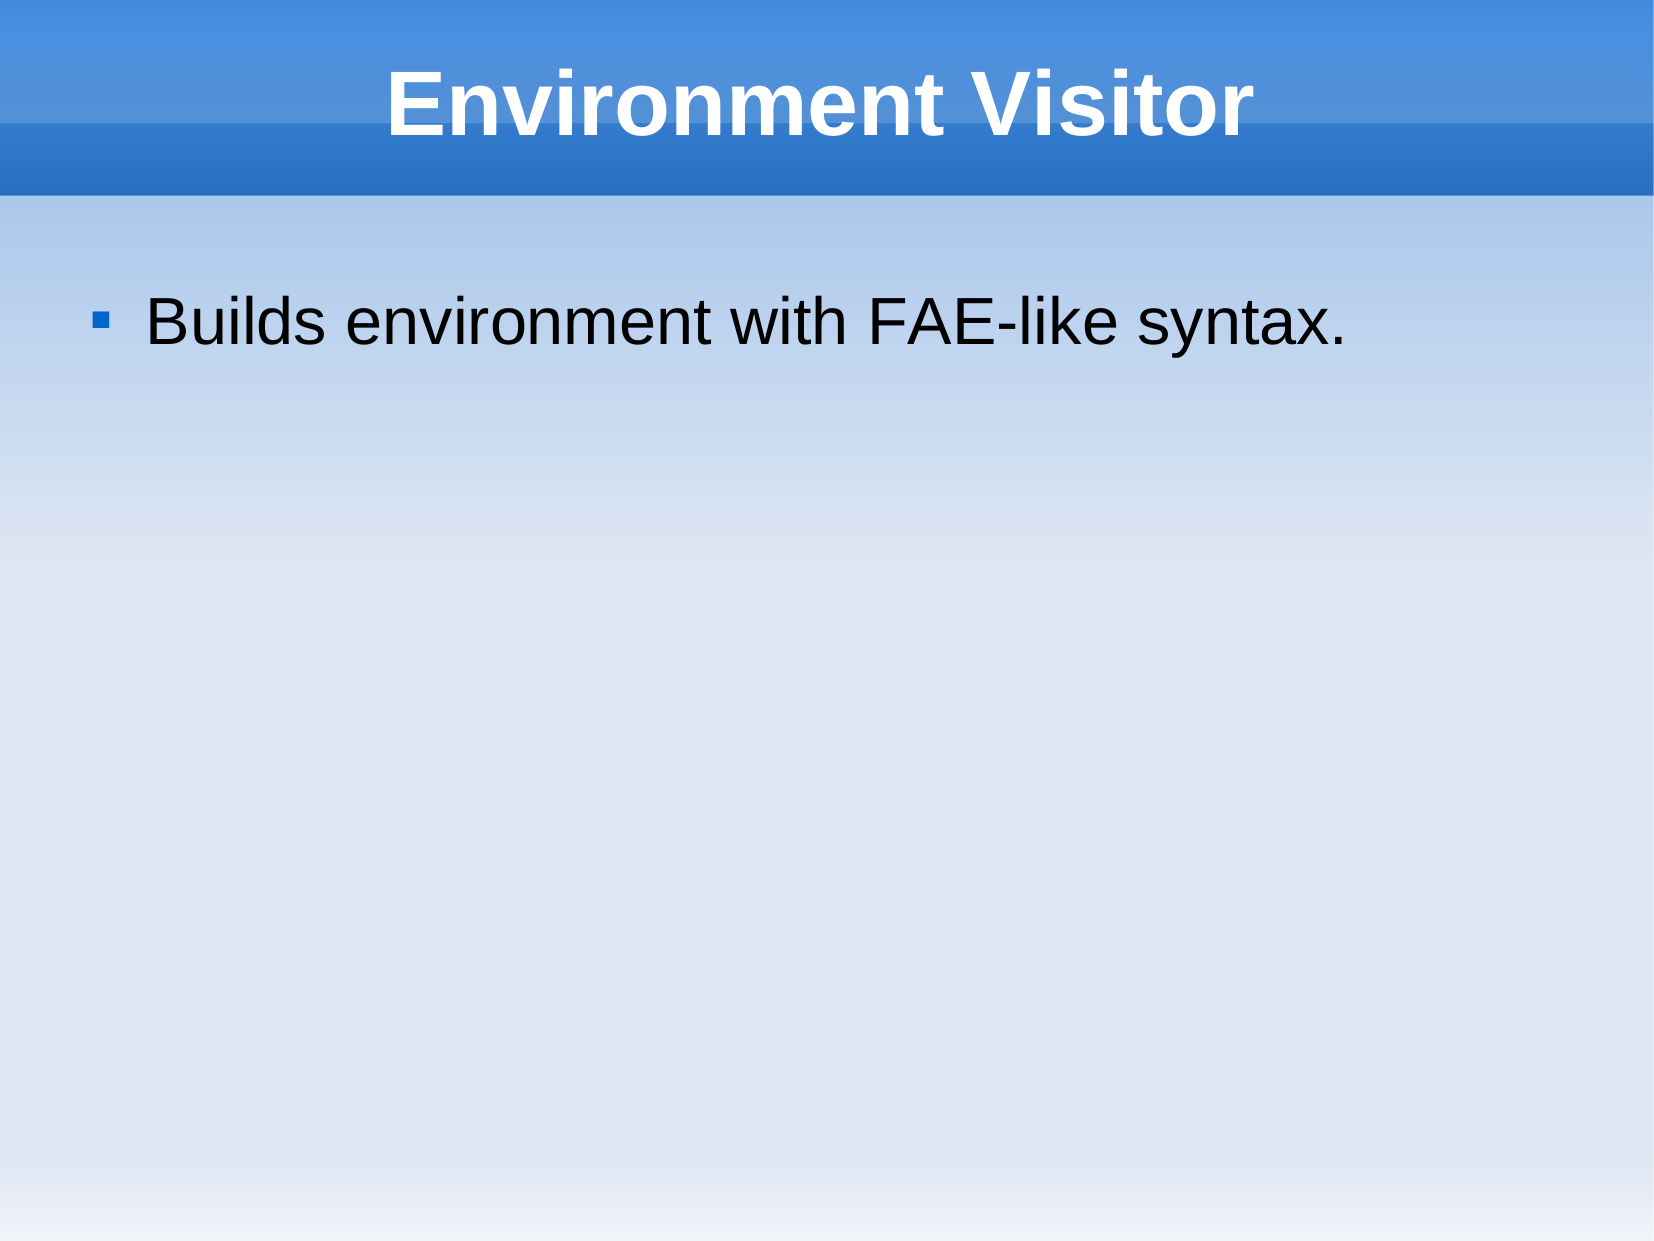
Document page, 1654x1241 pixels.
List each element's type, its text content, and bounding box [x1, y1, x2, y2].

picture [0, 0, 1654, 1241]
list Builds environment with FAE-like syntax. [75, 283, 1564, 1088]
title Environment Visitor [76, 7, 1565, 200]
